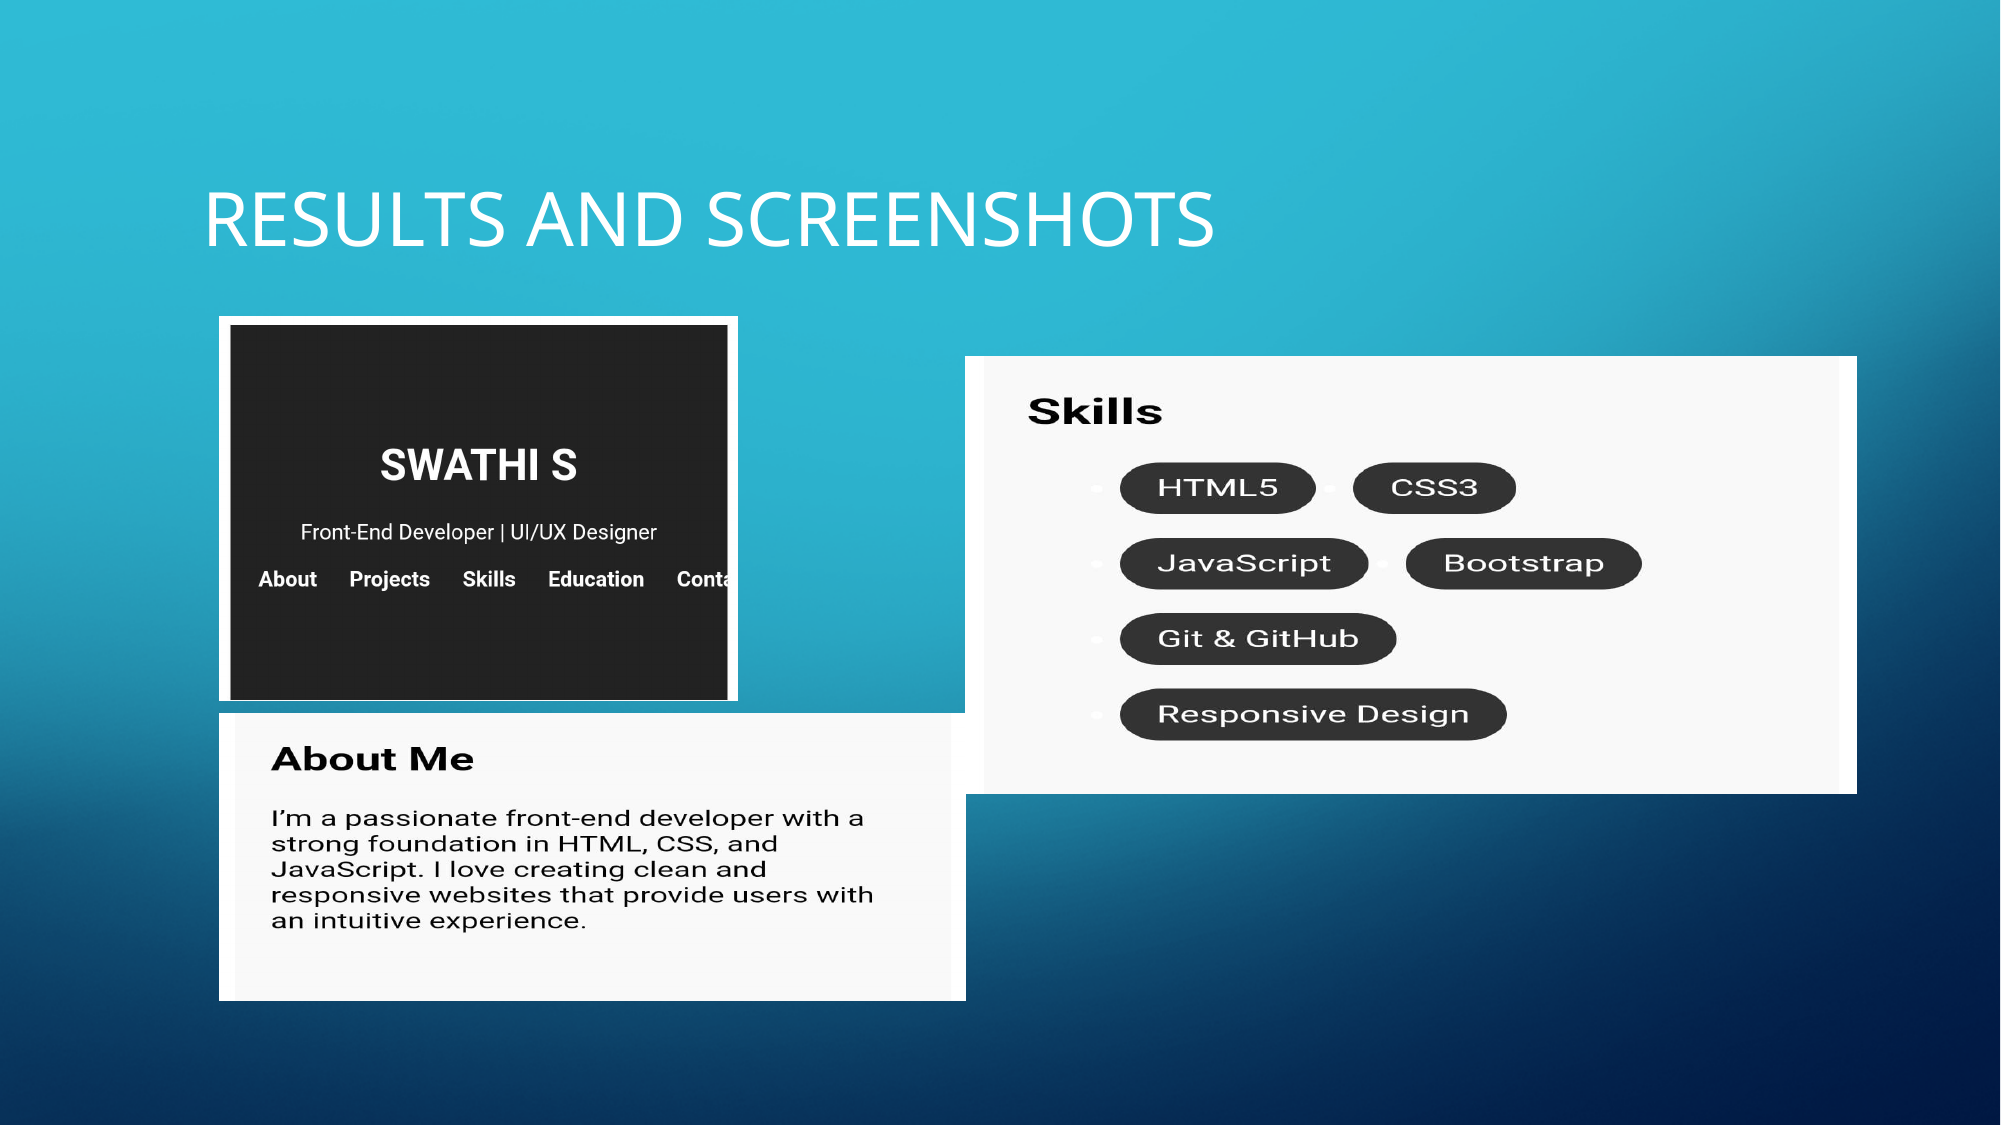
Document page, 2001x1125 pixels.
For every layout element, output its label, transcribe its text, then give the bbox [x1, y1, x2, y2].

picture [219, 356, 1857, 1001]
title Results and screenshots [187, 101, 1813, 344]
picture [219, 316, 738, 701]
